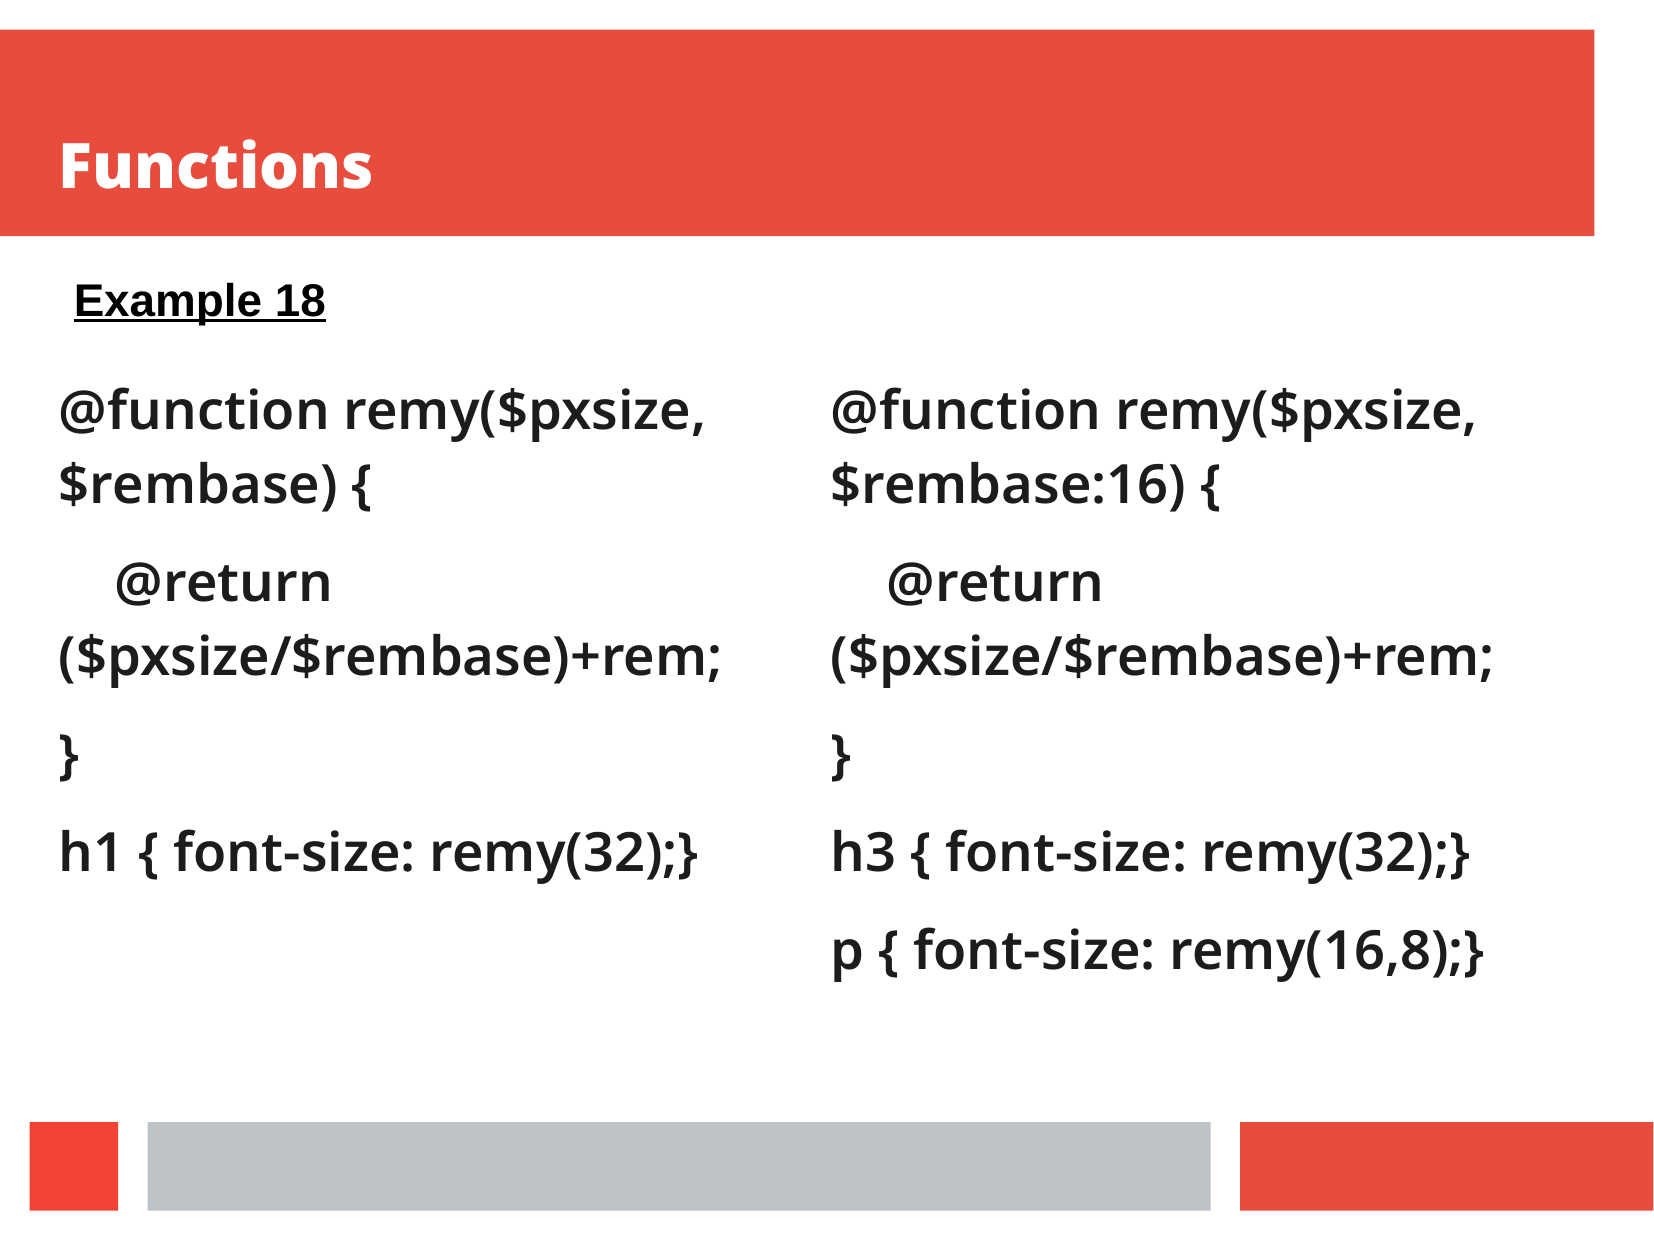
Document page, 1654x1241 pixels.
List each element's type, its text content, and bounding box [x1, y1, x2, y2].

title Functions [59, 59, 1595, 207]
list @function remy($pxsize,$rembase:16) { @return ($pxsize/$rembase)+rem; } h3 { font-size: remy(32);} p { font-size: remy(16,8);} [830, 372, 1566, 1140]
list @function remy($pxsize,$rembase) { @return ($pxsize/$rembase)+rem; } h1 { font-size: remy(32);} [59, 372, 794, 1140]
text_box Example 18 [59, 267, 1035, 335]
